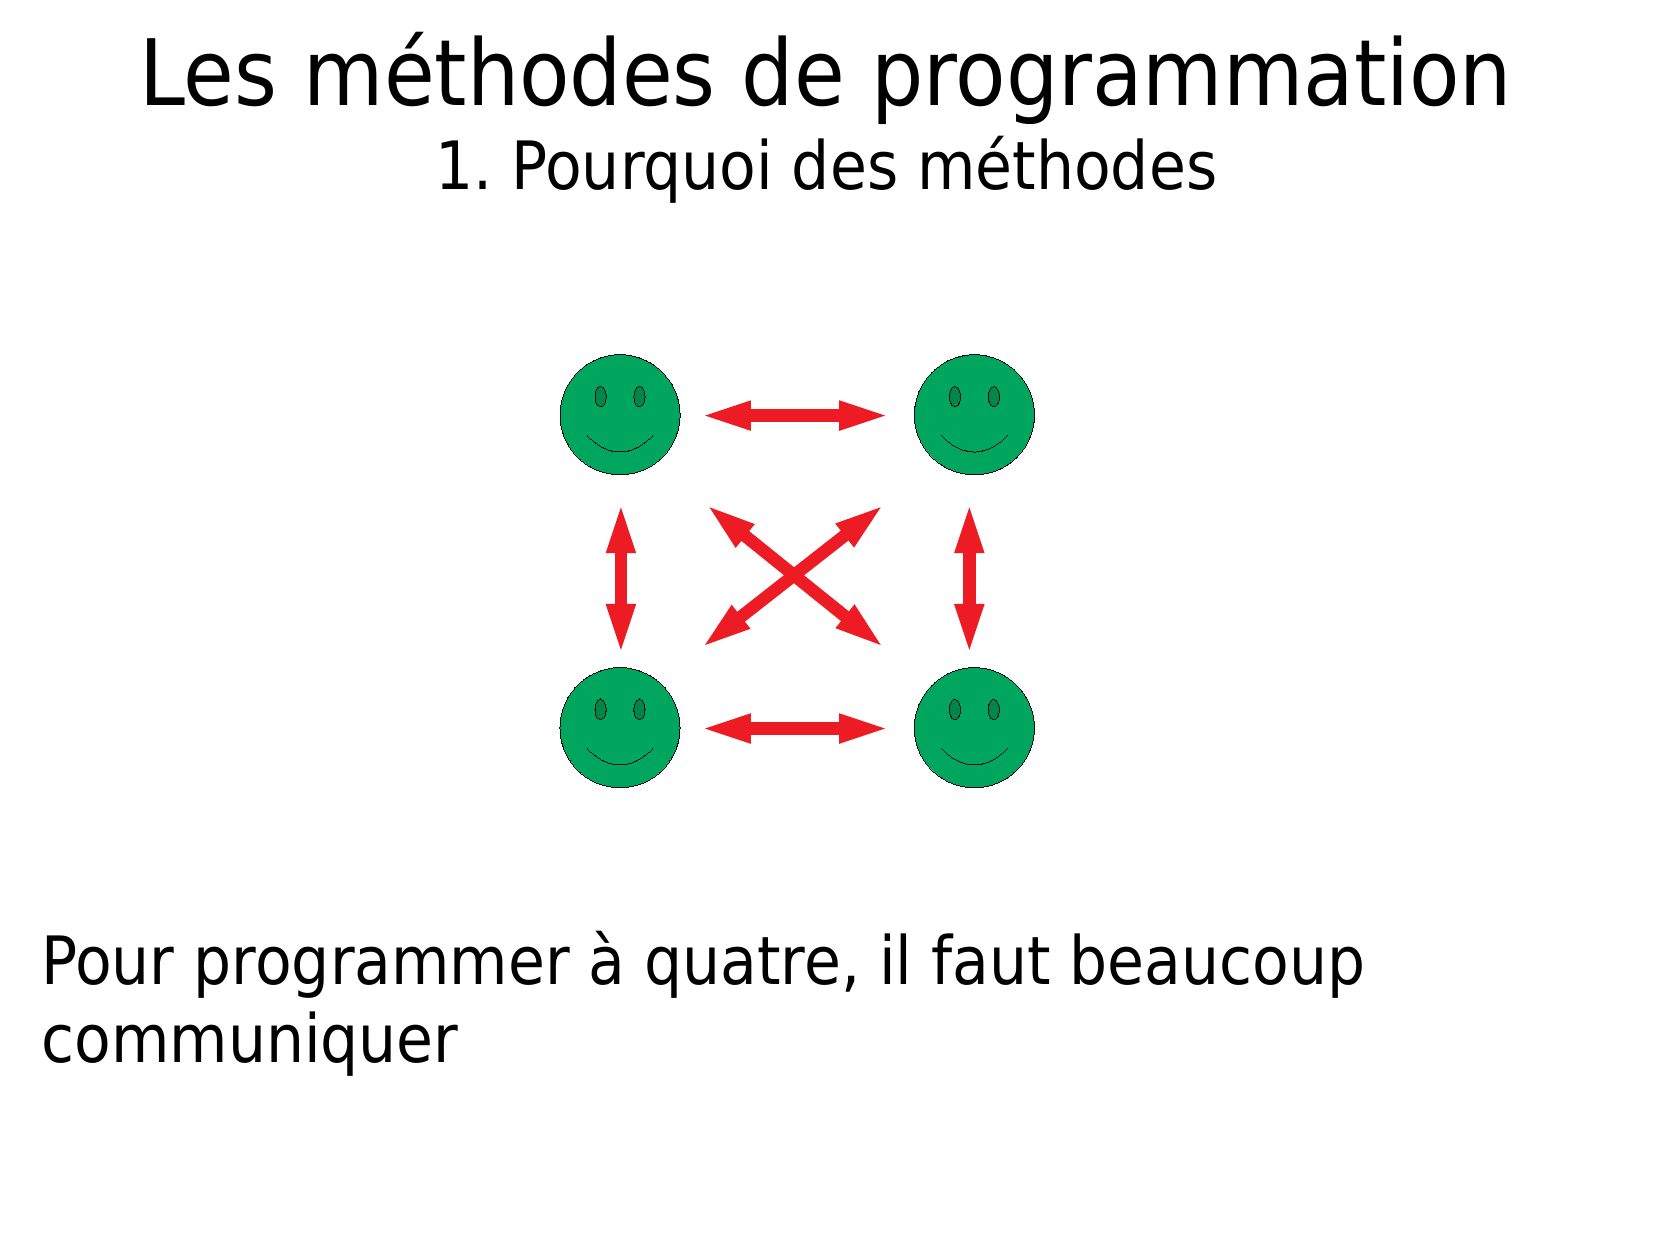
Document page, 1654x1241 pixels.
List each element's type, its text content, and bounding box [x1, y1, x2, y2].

text_box [914, 354, 1035, 475]
title Pour programmer à quatre, il faut beaucoup communiquer [41, 222, 1613, 1183]
title Les méthodes de programmation 1. Pourquoi des méthodes [41, 12, 1613, 214]
text_box [559, 667, 681, 788]
text_box [560, 354, 681, 475]
text_box [914, 667, 1035, 788]
